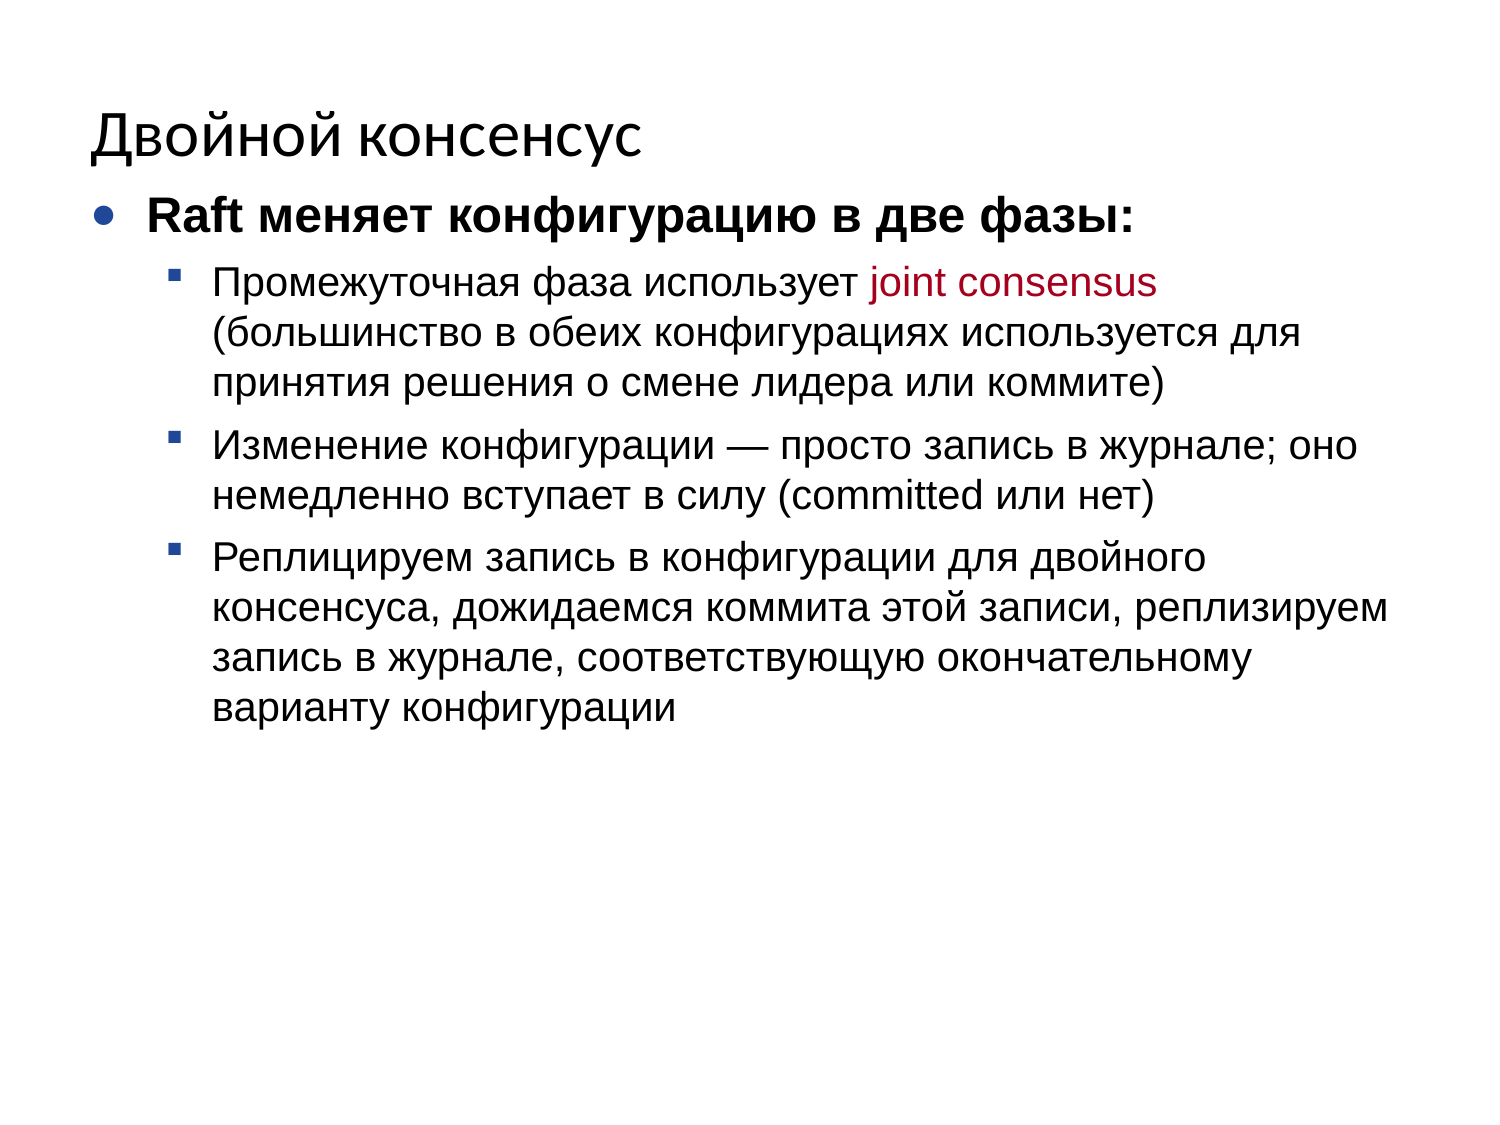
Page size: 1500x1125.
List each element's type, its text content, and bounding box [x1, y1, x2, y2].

list Raft меняет конфигурацию в две фазы: Промежуточная фаза использует joint consensus (большинство в обеих конфигурациях используется для принятия решения о смене лидера или коммите) Изменение конфигурации — просто запись в журнале; оно немедленно вступает в силу (committed или нет) Реплицируем запись в конфигурации для двойного консенсуса, дожидаемся коммита этой записи, реплизируем запись в журнале, соответствующую окончательному варианту конфигурации [75, 180, 1425, 600]
title Двойной консенсус [75, 79, 1425, 180]
